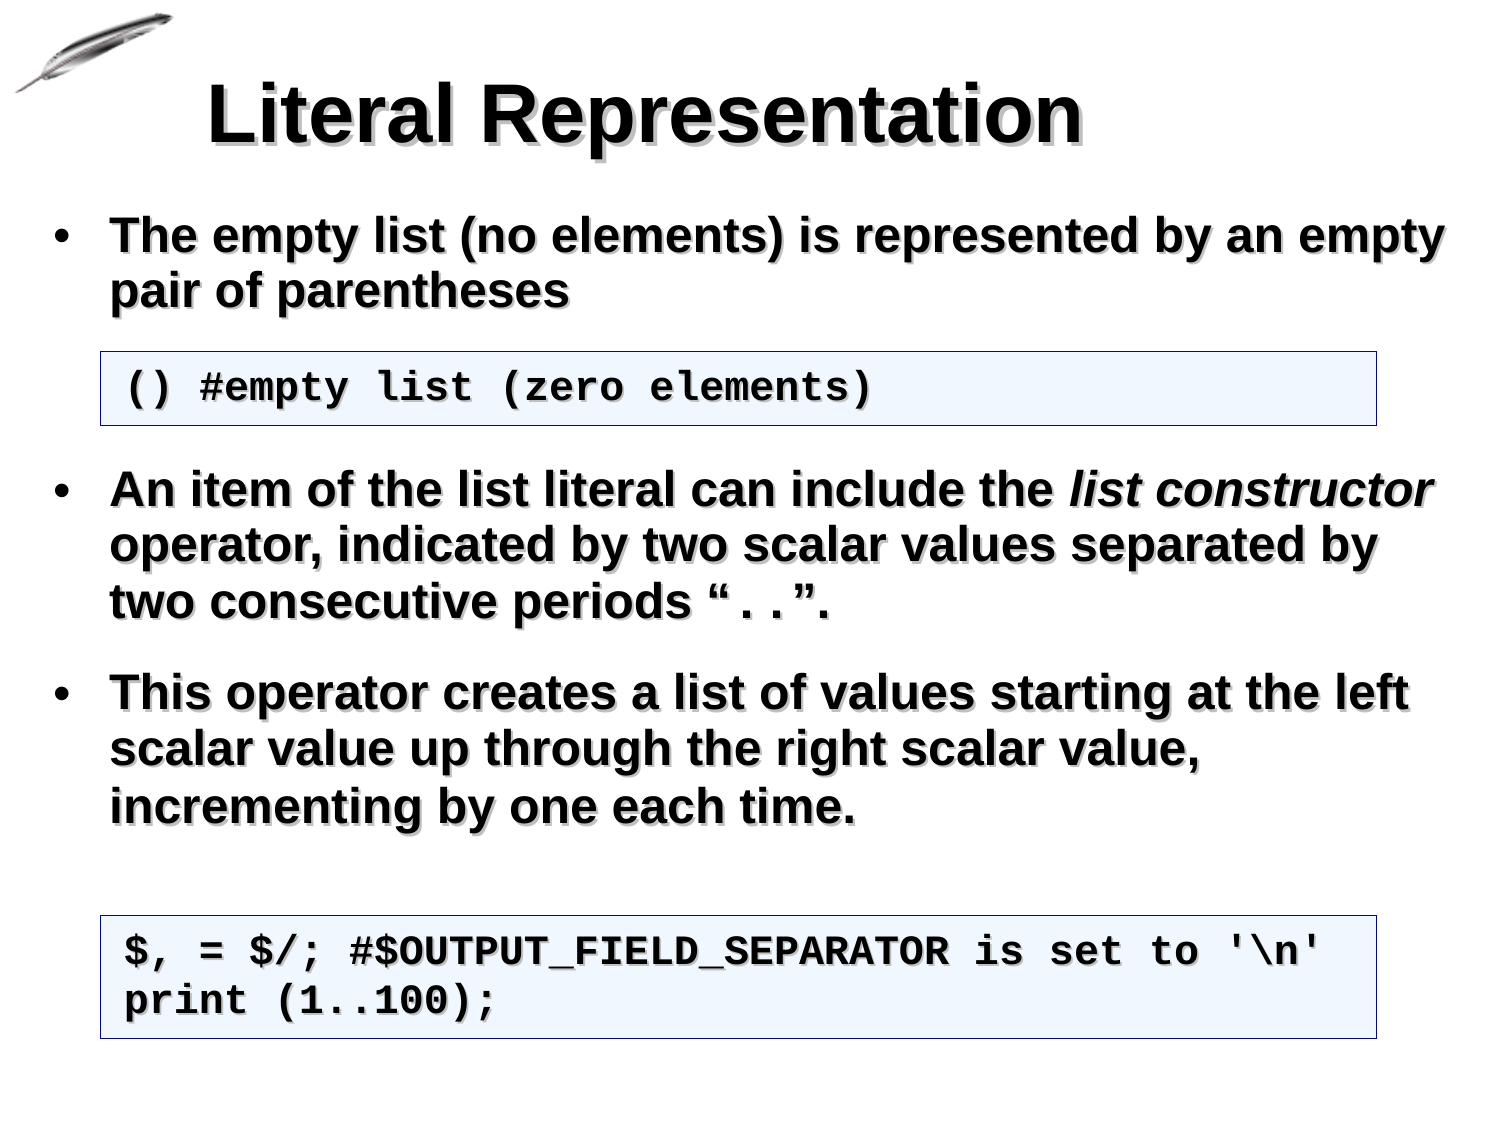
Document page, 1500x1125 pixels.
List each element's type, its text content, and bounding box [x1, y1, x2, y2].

title Literal Representation [206, 0, 1418, 207]
list The empty list (no elements) is represented by an empty pair of parentheses An item of the list literal can include the list constructor operator, indicated by two scalar values separated by two consecutive periods “..”. This operator creates a list of values starting at the left scalar value up through the right scalar value, incrementing by one each time. [53, 207, 1447, 1084]
text_box () #empty list (zero elements) [100, 351, 1377, 425]
text_box $, = $/; #$OUTPUT_FIELD_SEPARATOR is set to '\n' print (1..100); [100, 915, 1377, 1039]
picture [11, 11, 179, 95]
